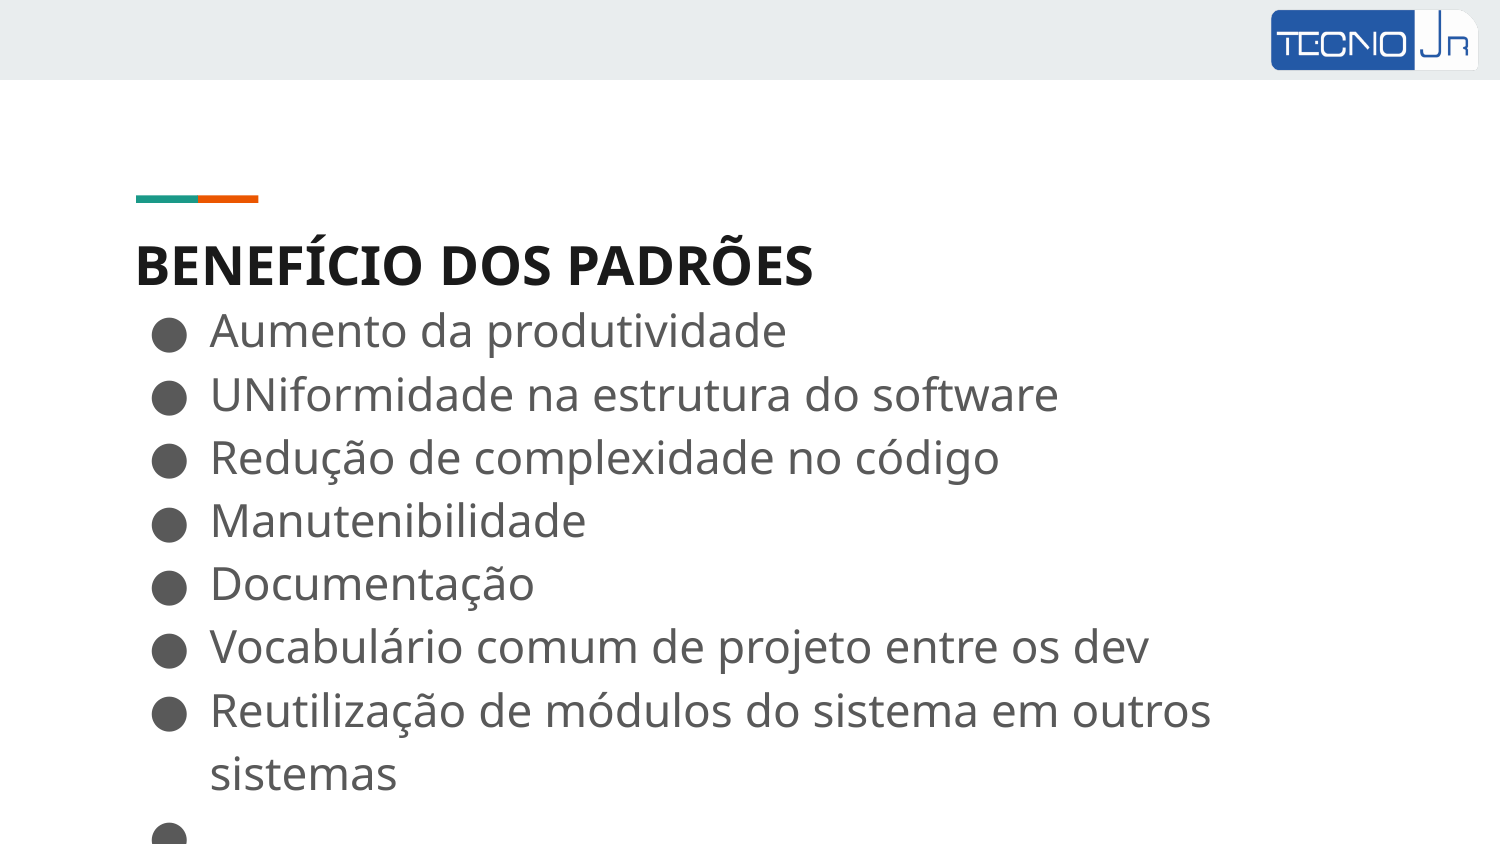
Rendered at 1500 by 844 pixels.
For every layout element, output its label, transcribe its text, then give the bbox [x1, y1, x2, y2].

list Aumento da produtividade UNiformidade na estrutura do software Redução de complexidade no código Manutenibilidade Documentação Vocabulário comum de projeto entre os dev Reutilização de módulos do sistema em outros sistemas ... [119, 341, 1381, 816]
title BENEFÍCIO DOS PADRÕES [119, 216, 1381, 305]
picture [1227, 0, 1500, 125]
